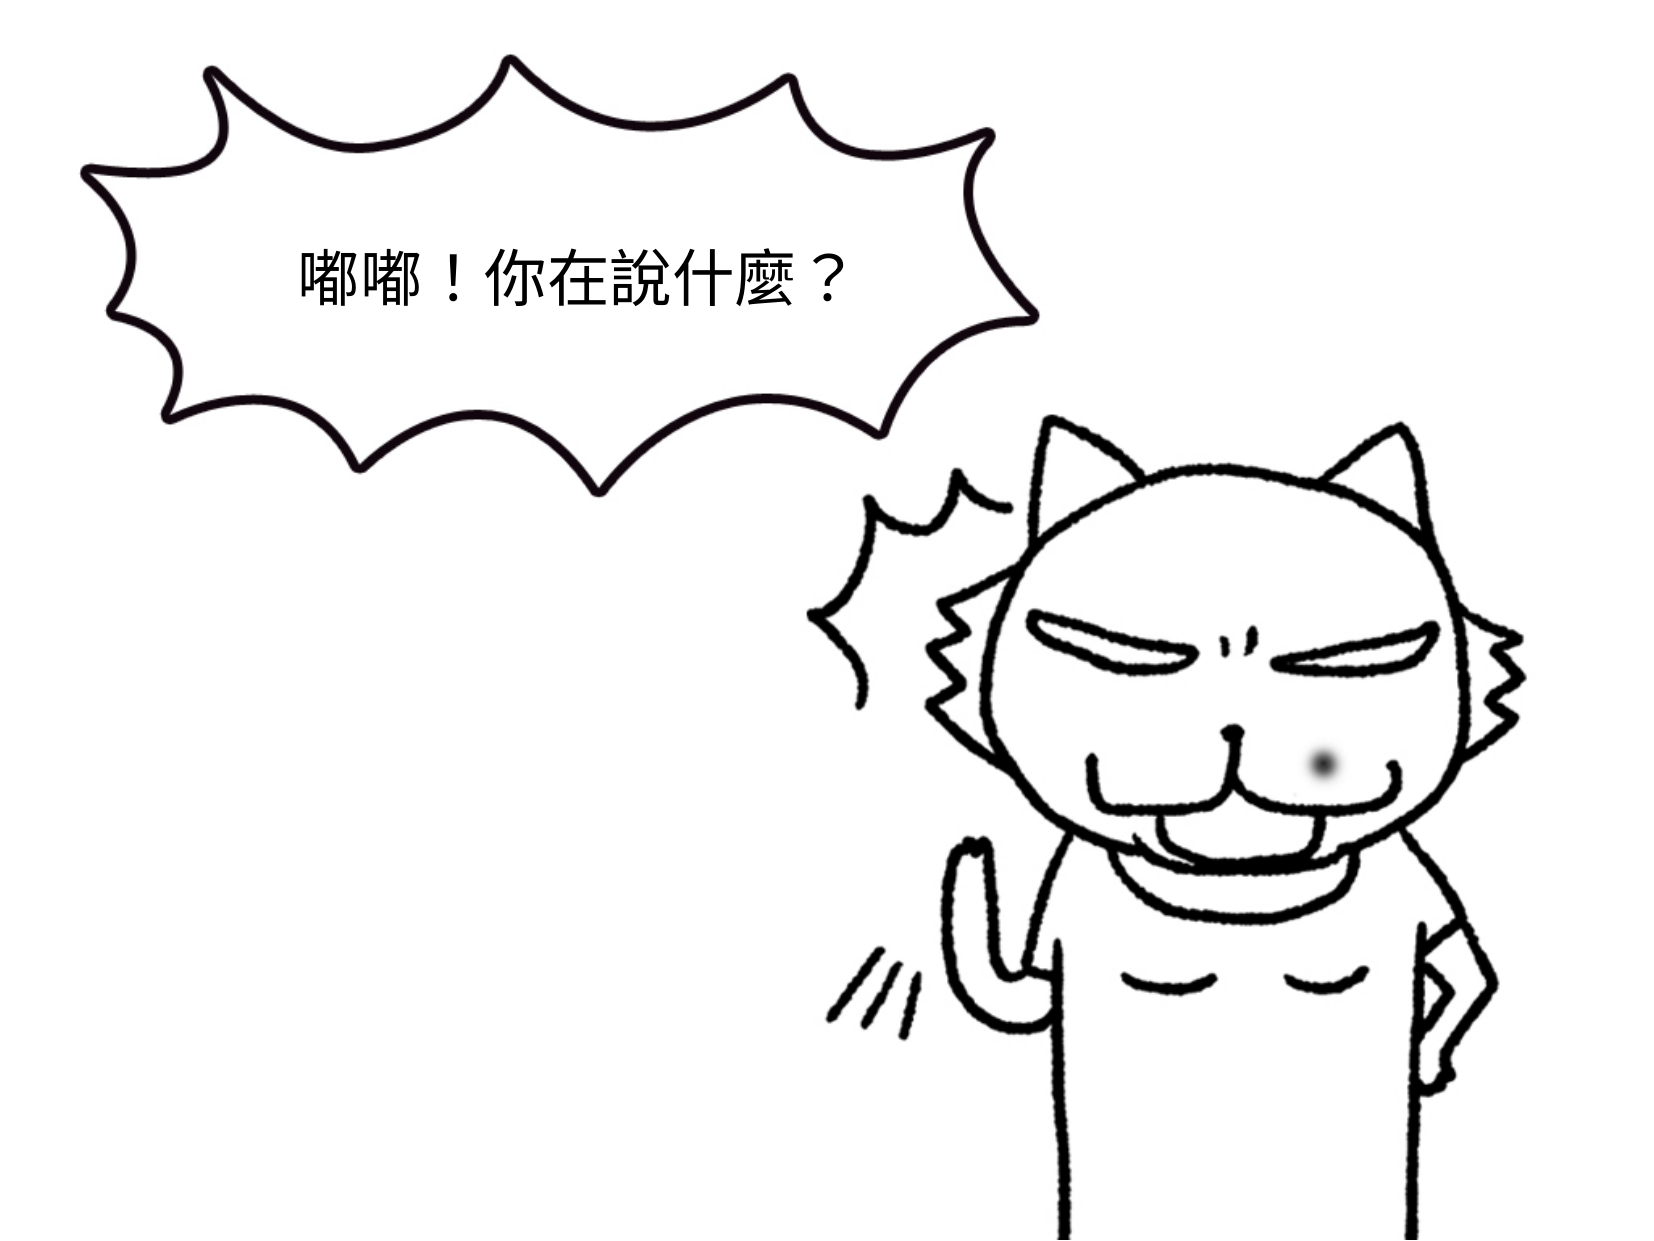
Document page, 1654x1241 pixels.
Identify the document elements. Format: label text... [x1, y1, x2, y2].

title 嘟嘟！你在說什麼？ [141, 141, 1016, 407]
picture [0, 0, 1653, 1240]
